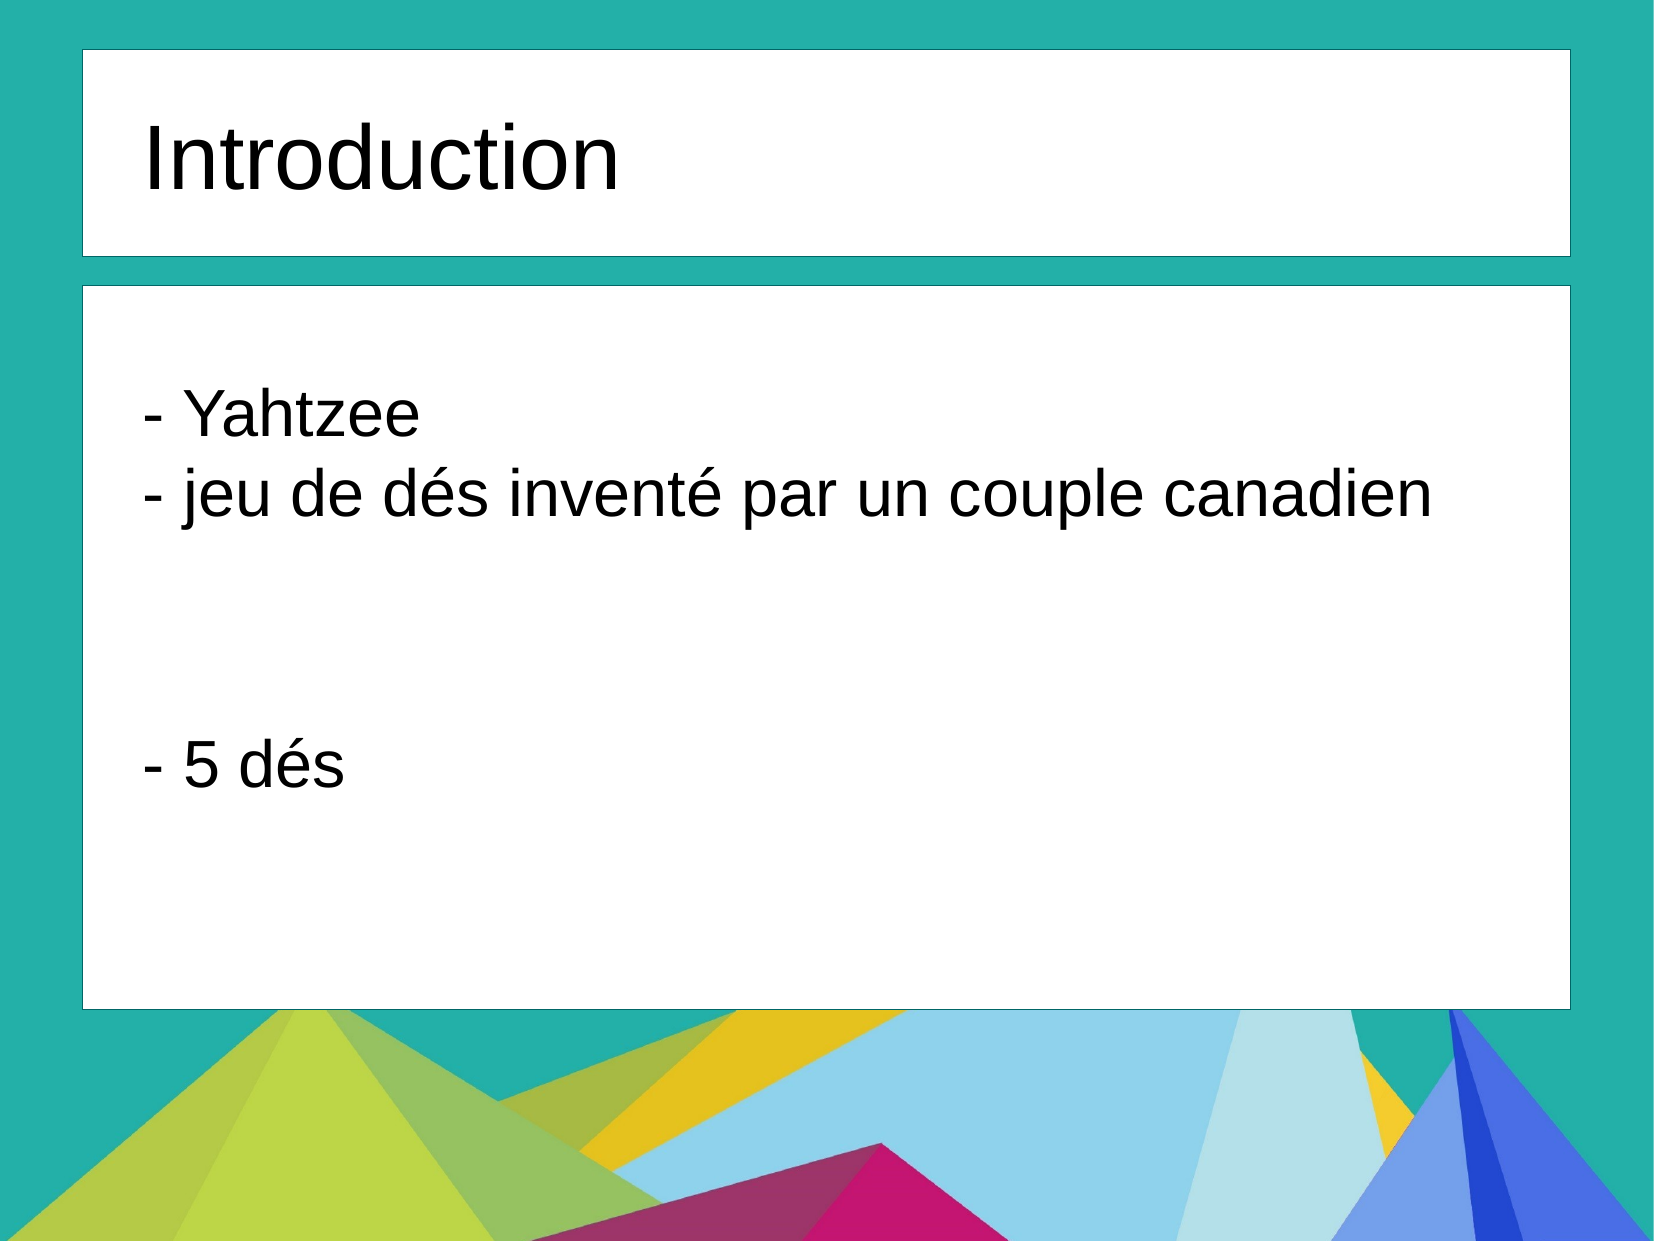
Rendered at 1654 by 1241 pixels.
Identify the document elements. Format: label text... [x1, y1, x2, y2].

text_box [82, 49, 1571, 97]
subtitle - Yahtzee - jeu de dés inventé par un couple canadien - 5 dés [82, 290, 1571, 1010]
text_box [82, 285, 1571, 290]
text_box [82, 209, 1571, 257]
title Introduction [82, 97, 1571, 209]
picture [0, 0, 1654, 1241]
